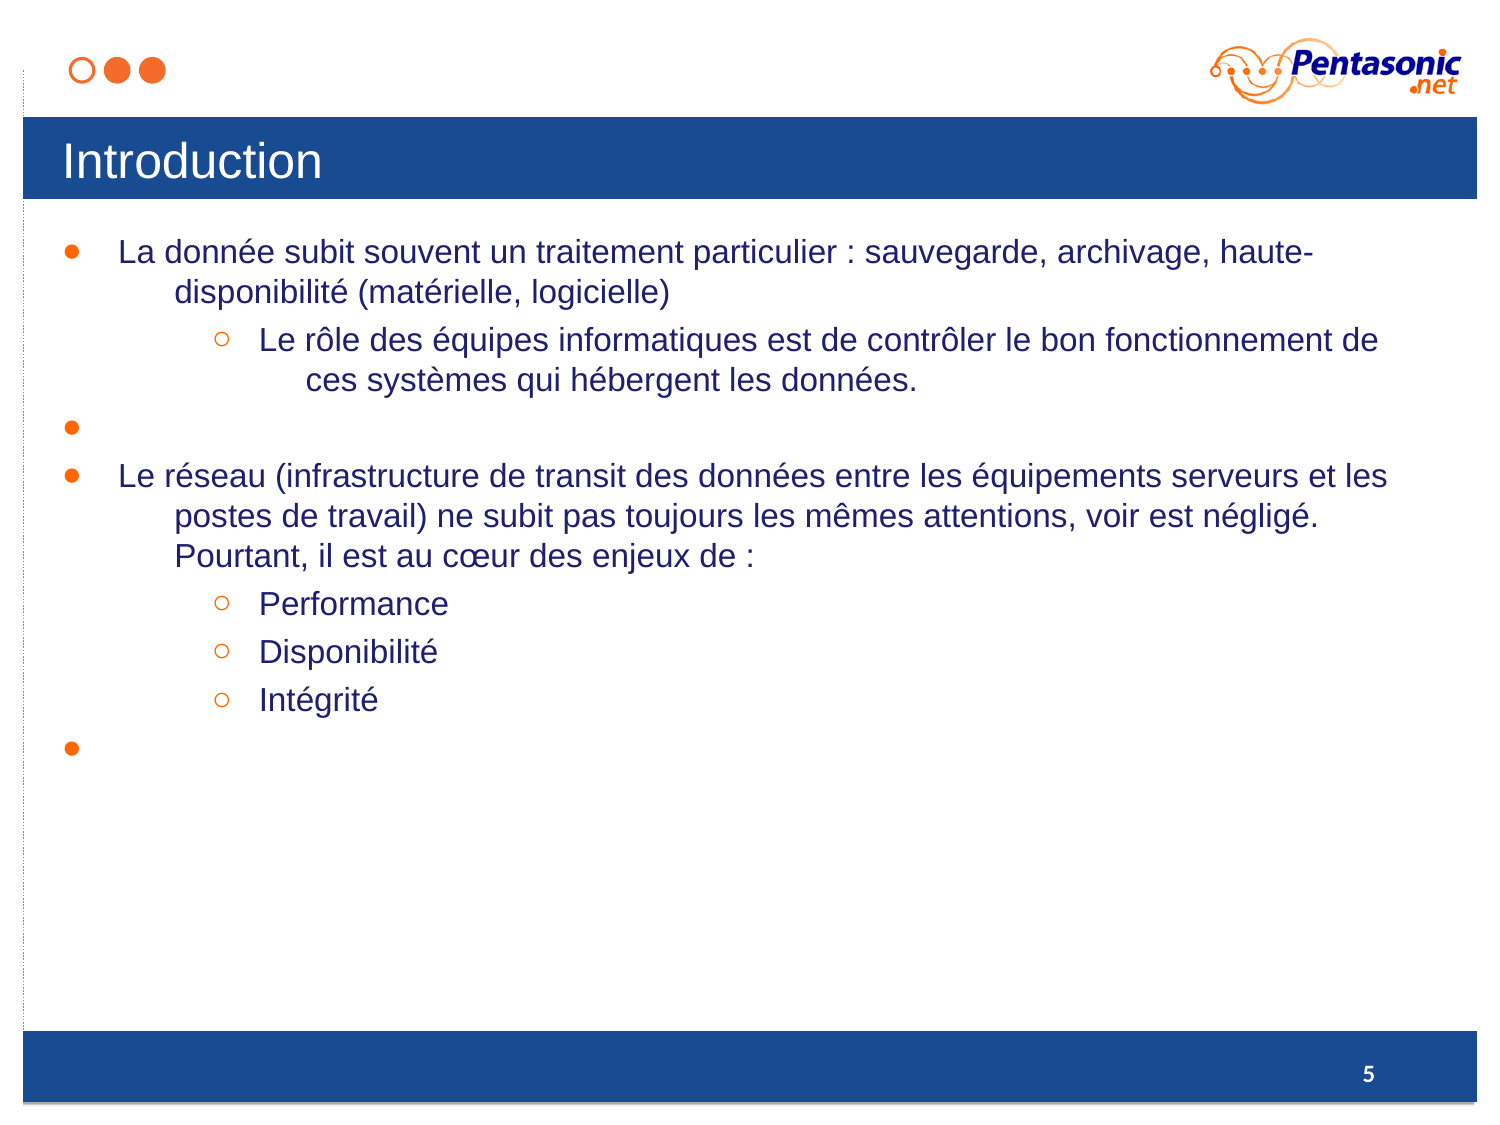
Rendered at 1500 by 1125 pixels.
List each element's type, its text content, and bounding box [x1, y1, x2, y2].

text_box 5 [1347, 1042, 1477, 1103]
list La donnée subit souvent un traitement particulier : sauvegarde, archivage, haute-disponibilité (matérielle, logicielle) Le rôle des équipes informatiques est de contrôler le bon fonctionnement de ces systèmes qui hébergent les données. Le réseau (infrastructure de transit des données entre les équipements serveurs et les postes de travail) ne subit pas toujours les mêmes attentions, voir est négligé. Pourtant, il est au cœur des enjeux de : Performance Disponibilité Intégrité [46, 222, 1454, 1008]
title Introduction [46, 117, 1454, 200]
